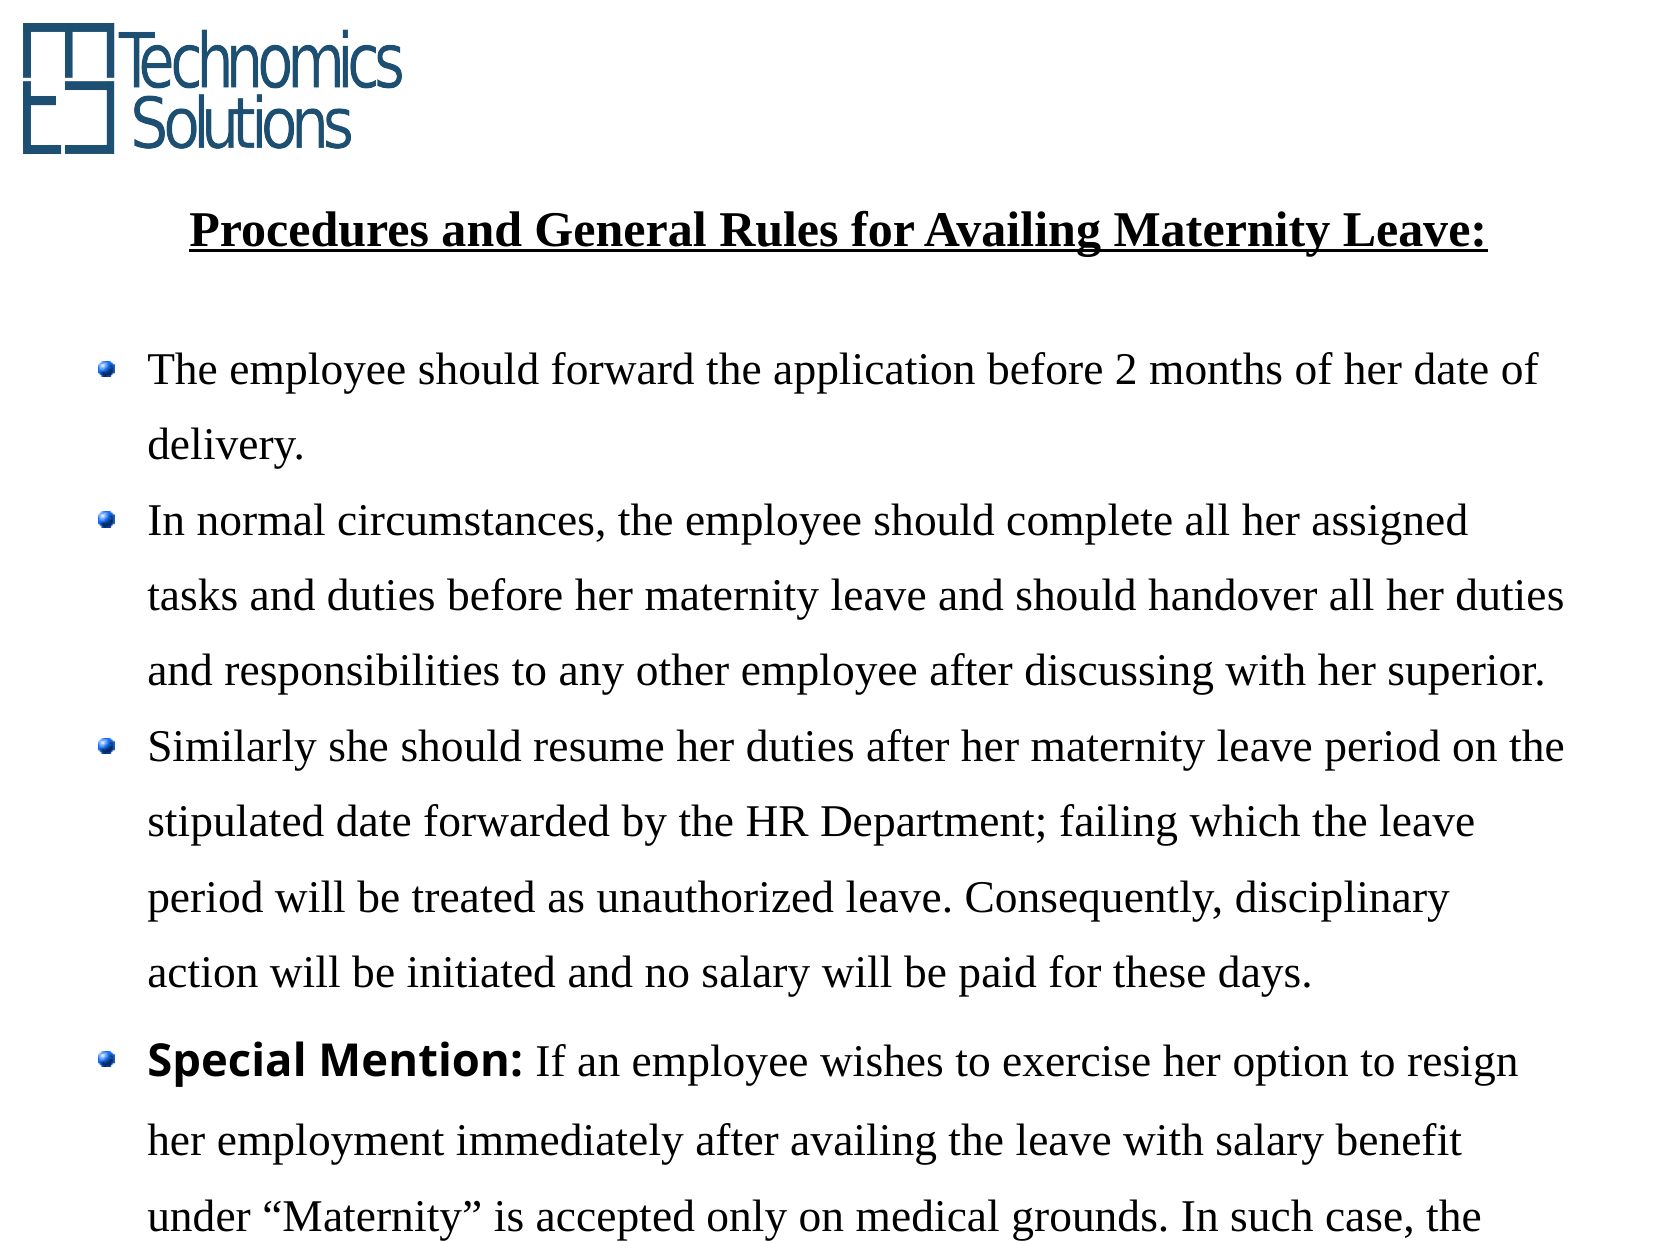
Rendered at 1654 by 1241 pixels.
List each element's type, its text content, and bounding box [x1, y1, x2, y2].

picture [23, 23, 402, 154]
list The employee should forward the application before 2 months of her date of delivery. In normal circumstances, the employee should complete all her assigned tasks and duties before her maternity leave and should handover all her duties and responsibilities to any other employee after discussing with her superior. Similarly she should resume her duties after her maternity leave period on the stipulated date forwarded by the HR Department; failing which the leave period will be treated as unauthorized leave. Consequently, disciplinary action will be initiated and no salary will be paid for these days. Special Mention: If an employee wishes to exercise her option to resign her employment immediately after availing the leave with salary benefit under “Maternity” is accepted only on medical grounds. In such case, the reasons stated in the medical report will be mentioned in the relieving letter [82, 318, 1571, 1241]
title Procedures and General Rules for Availing Maternity Leave: [94, 111, 1583, 319]
